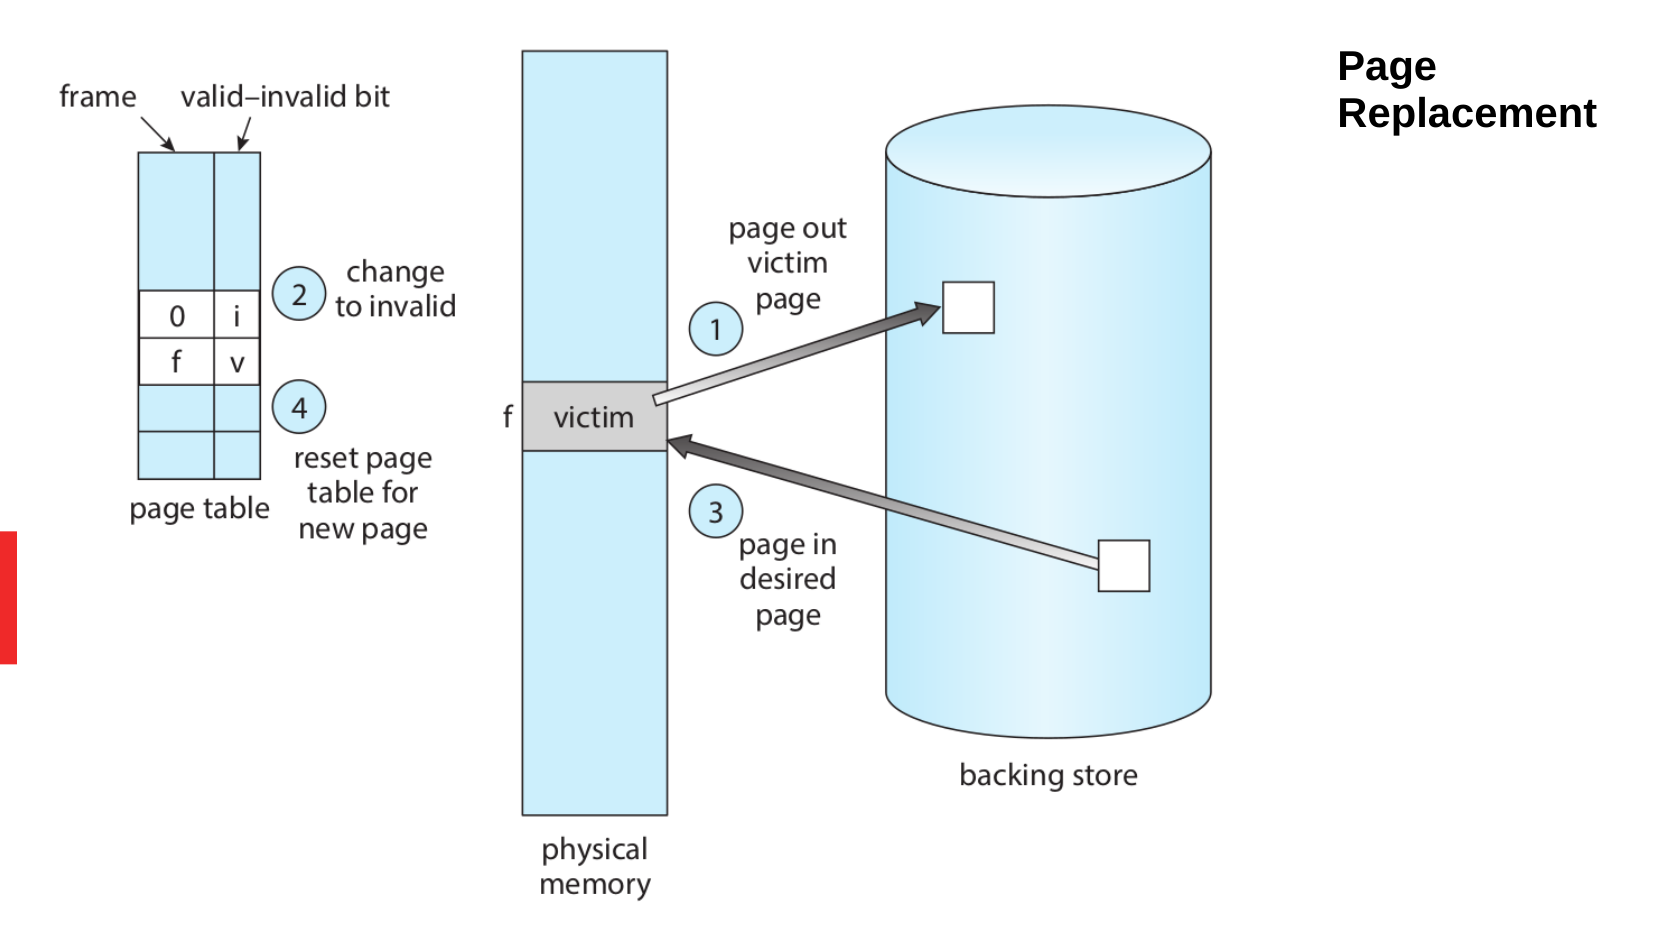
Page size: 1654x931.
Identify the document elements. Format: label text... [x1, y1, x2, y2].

picture [17, 0, 1276, 931]
text_box Page Replacement [1322, 35, 1619, 186]
